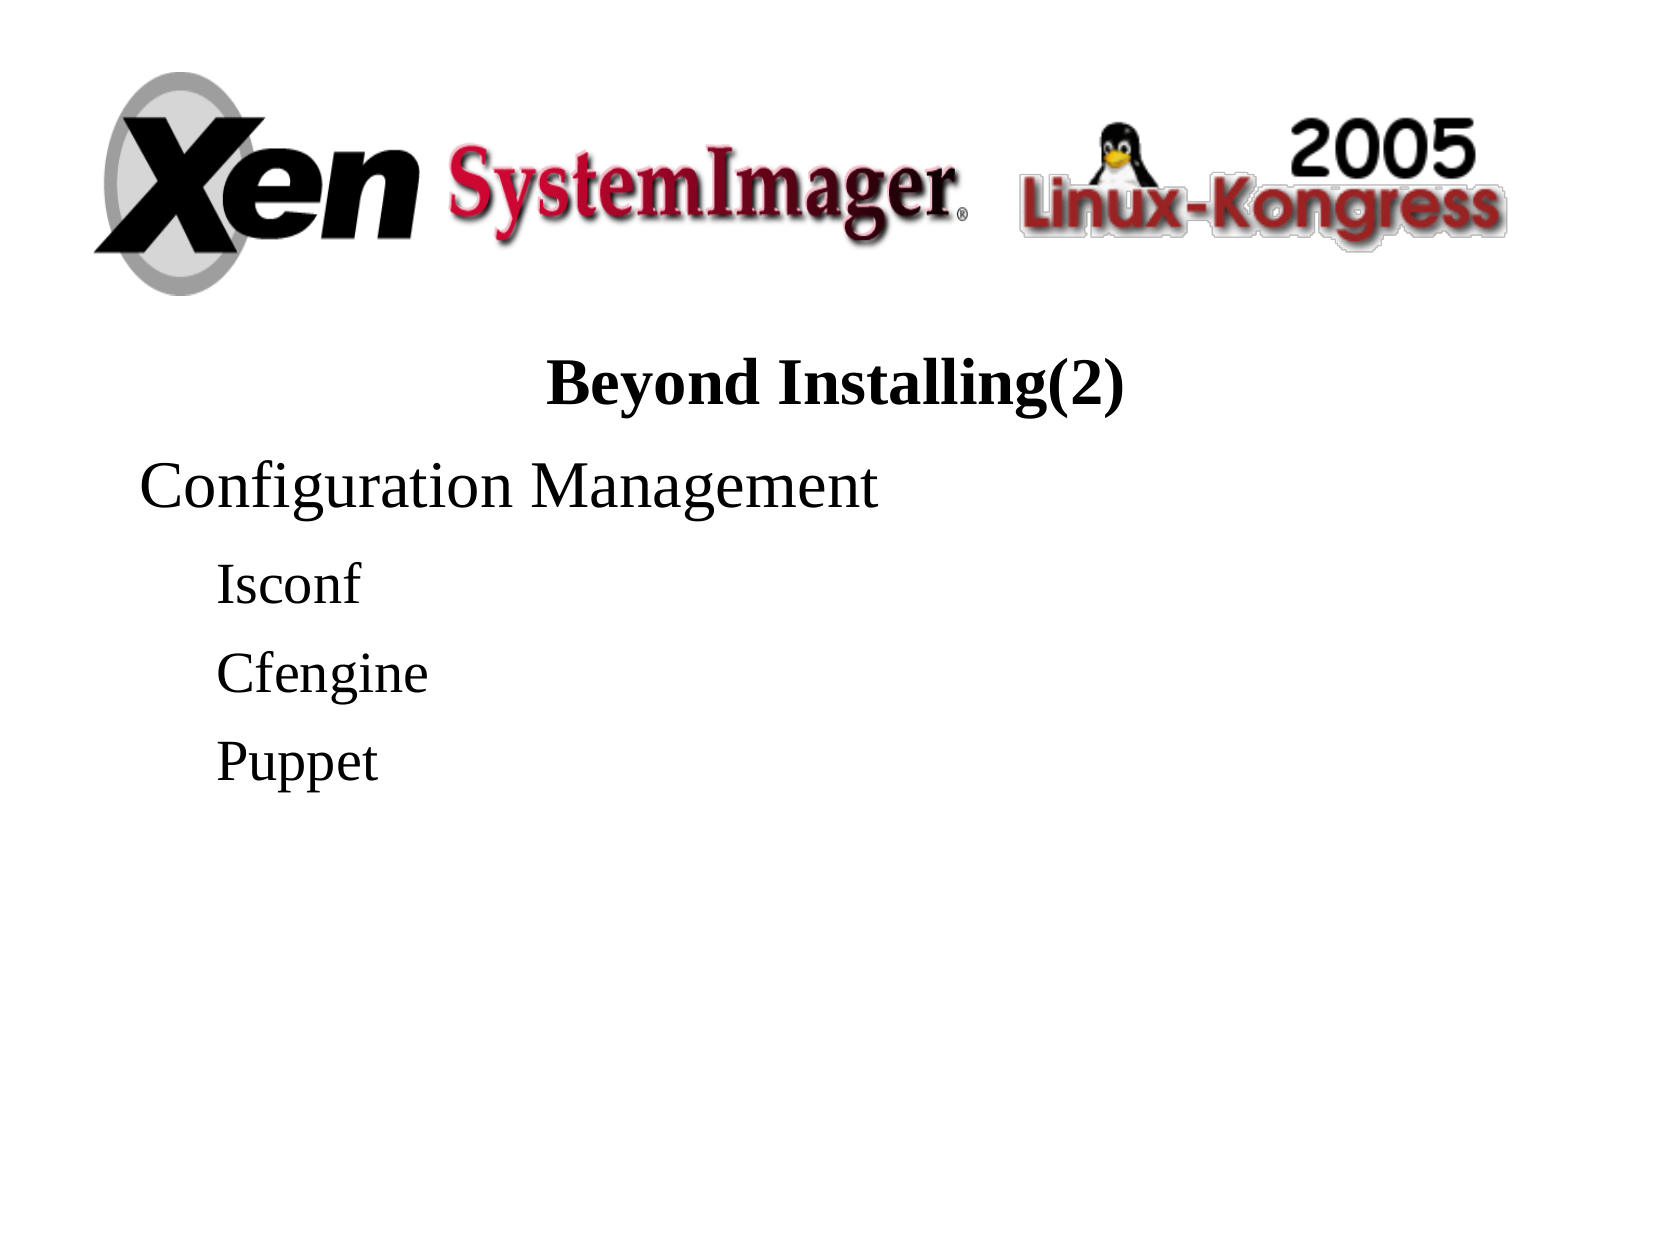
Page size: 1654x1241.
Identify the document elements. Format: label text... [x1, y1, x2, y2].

picture [1006, 106, 1524, 265]
picture [93, 72, 420, 296]
list Beyond Installing(2) Configuration Management Isconf Cfengine Puppet [121, 344, 1534, 1127]
picture [445, 132, 971, 254]
